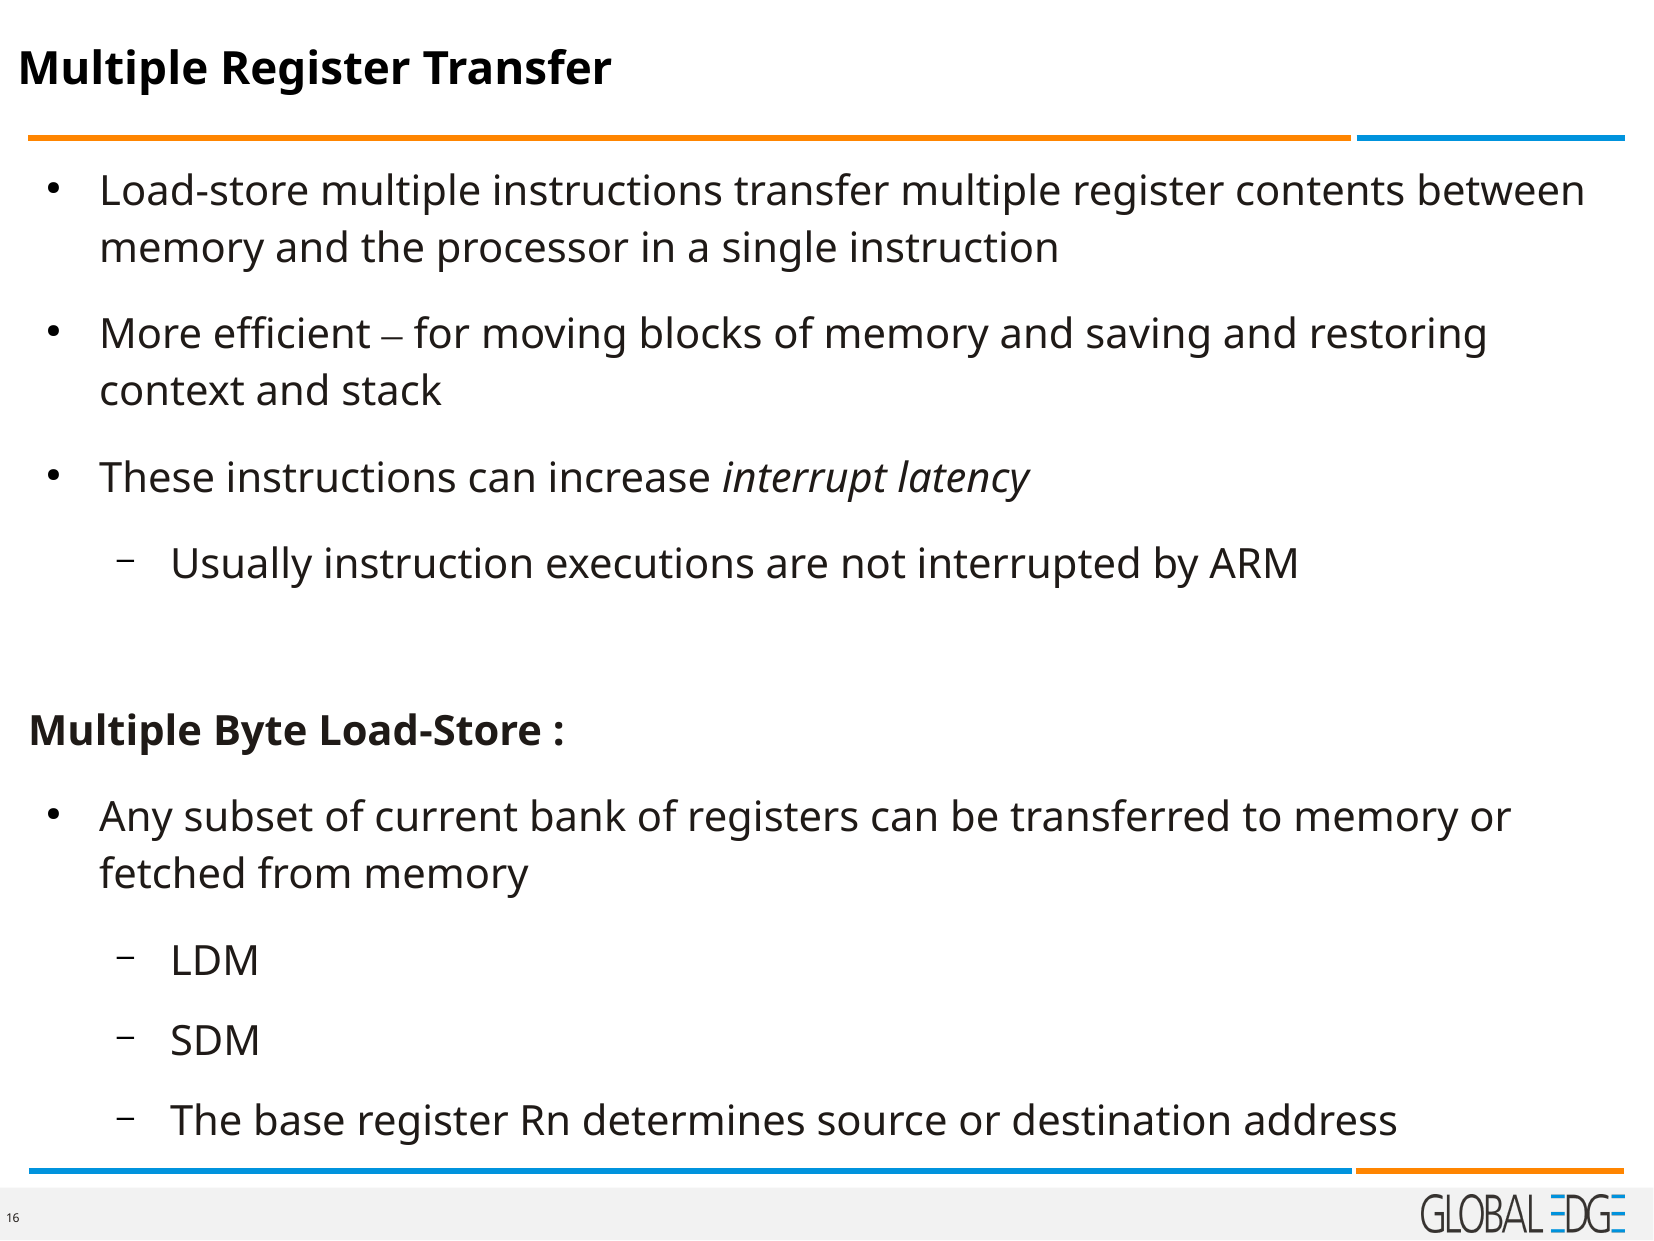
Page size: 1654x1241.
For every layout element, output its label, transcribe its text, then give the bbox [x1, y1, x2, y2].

title Multiple Register Transfer [17, 18, 1499, 115]
list Load-store multiple instructions transfer multiple register contents between memory and the processor in a single instruction More efficient – for moving blocks of memory and saving and restoring context and stack These instructions can increase interrupt latency Usually instruction executions are not interrupted by ARM Multiple Byte Load-Store : Any subset of current bank of registers can be transferred to memory or fetched from memory LDM SDM The base register Rn determines source or destination address [28, 160, 1625, 1153]
picture [1421, 1194, 1625, 1233]
